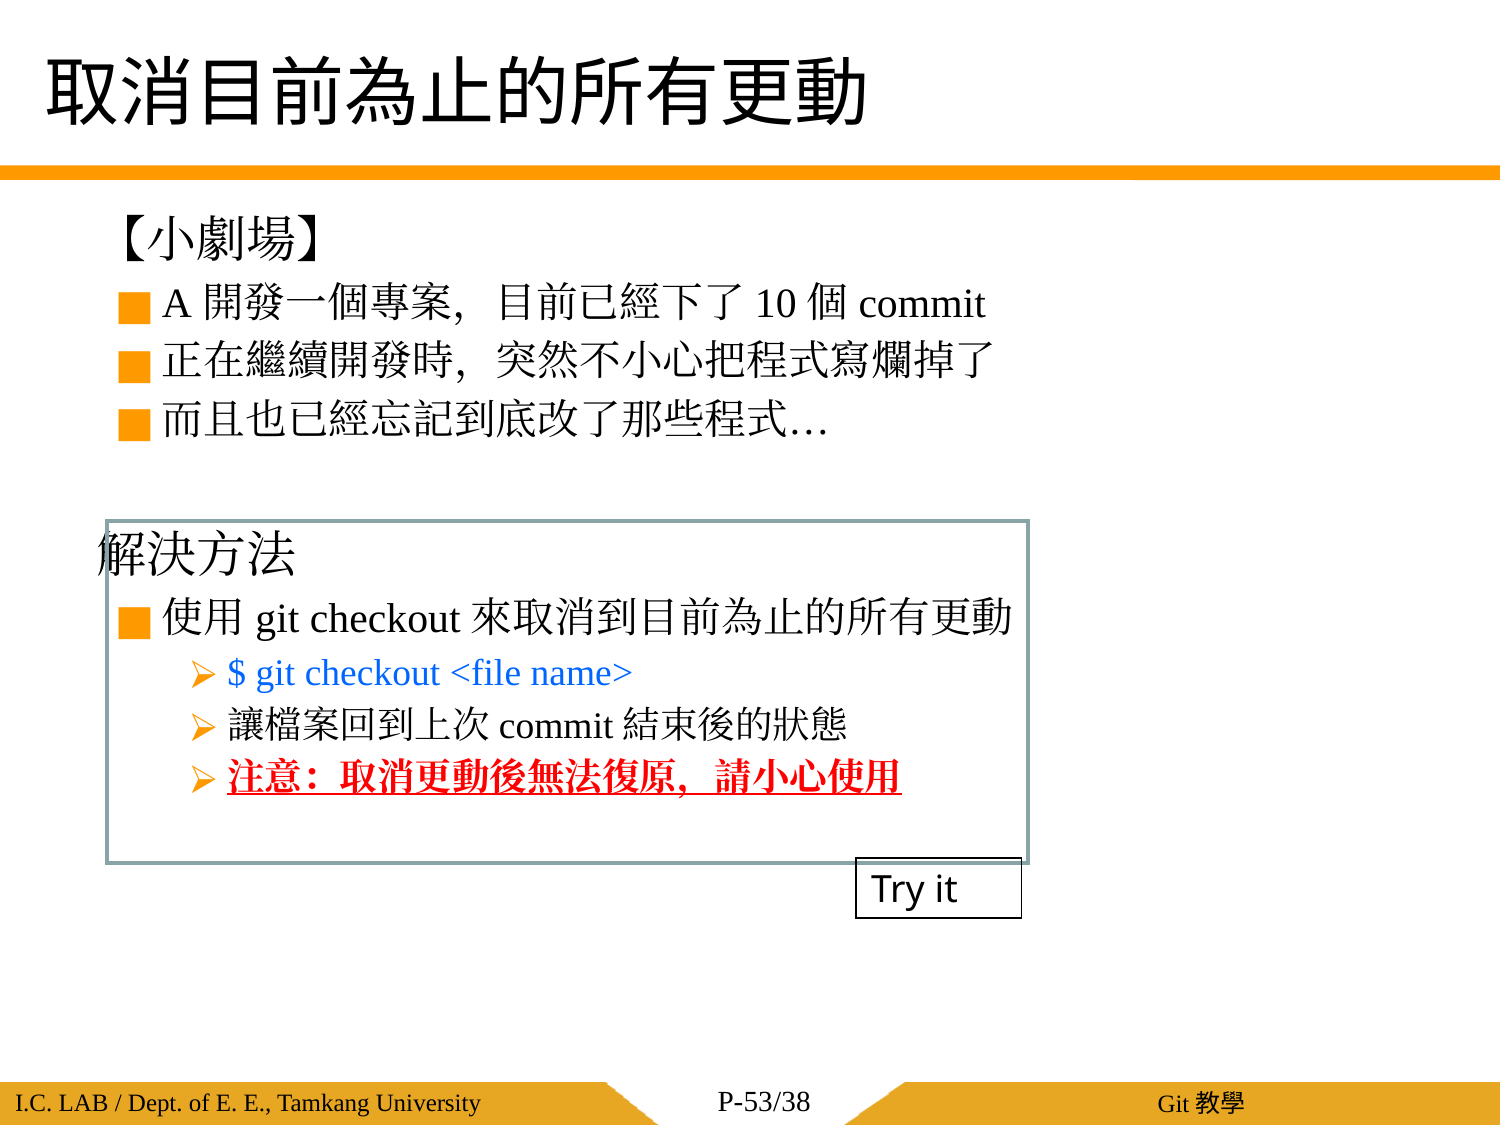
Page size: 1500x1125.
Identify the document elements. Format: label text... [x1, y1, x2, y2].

title 取消目前為止的所有更動 [29, 19, 1459, 161]
text_box Try it [856, 857, 1022, 918]
picture [842, 1082, 1500, 1125]
picture [0, 1082, 658, 1125]
list 【小劇場】 A開發一個專案，目前已經下了10個commit 正在繼續開發時，突然不小心把程式寫爛掉了 而且也已經忘記到底改了那些程式… 解決方法 使用git checkout來取消到目前為止的所有更動 $ git checkout <file name> 讓檔案回到上次commit結束後的狀態 注意：取消更動後無法復原，請小心使用 [24, 200, 1463, 1074]
